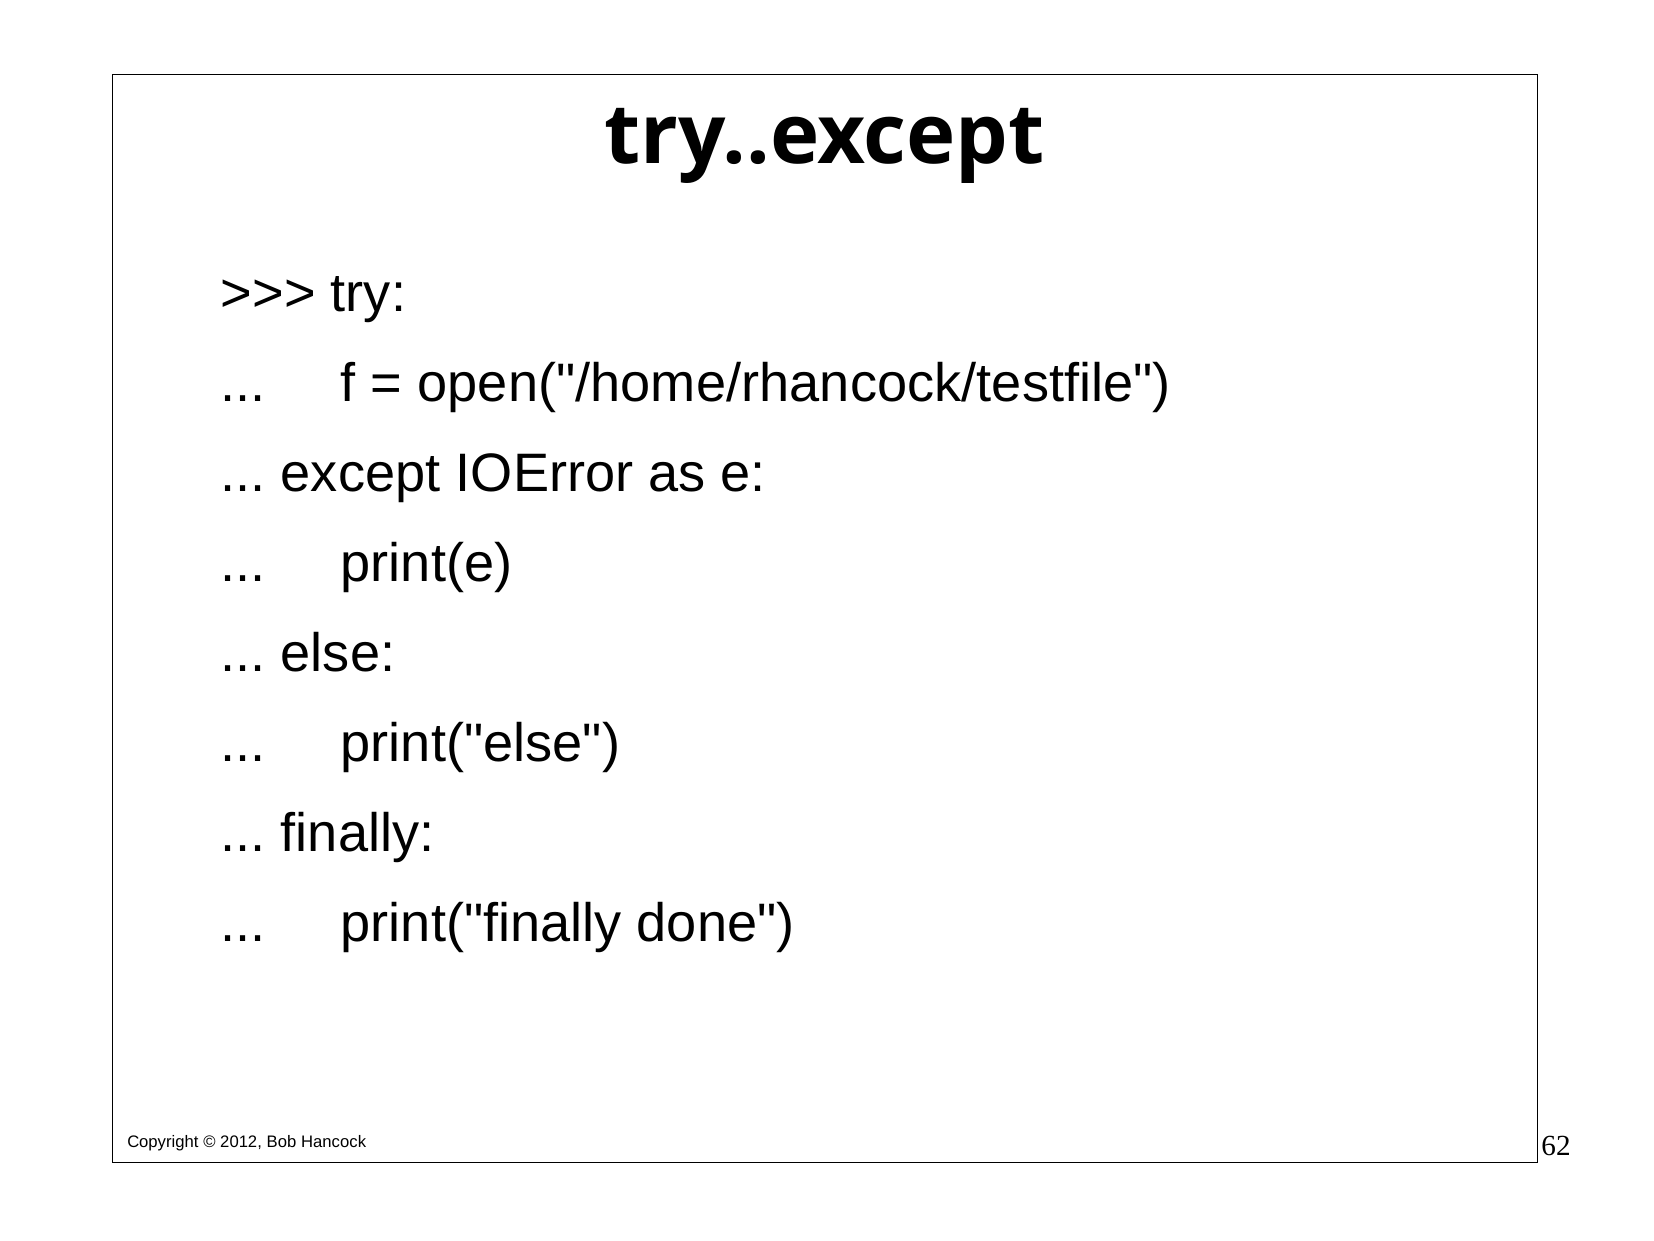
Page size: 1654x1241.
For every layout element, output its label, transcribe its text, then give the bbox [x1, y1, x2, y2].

title try..except [112, 75, 1538, 188]
list >>> try: ... f = open("/home/rhancock/testfile") ... except IOError as e: ... print(e) ... else: ... print("else") ... finally: ... print("finally done") [150, 262, 1501, 1126]
text_box Copyright © 2012, Bob Hancock [112, 1125, 382, 1159]
